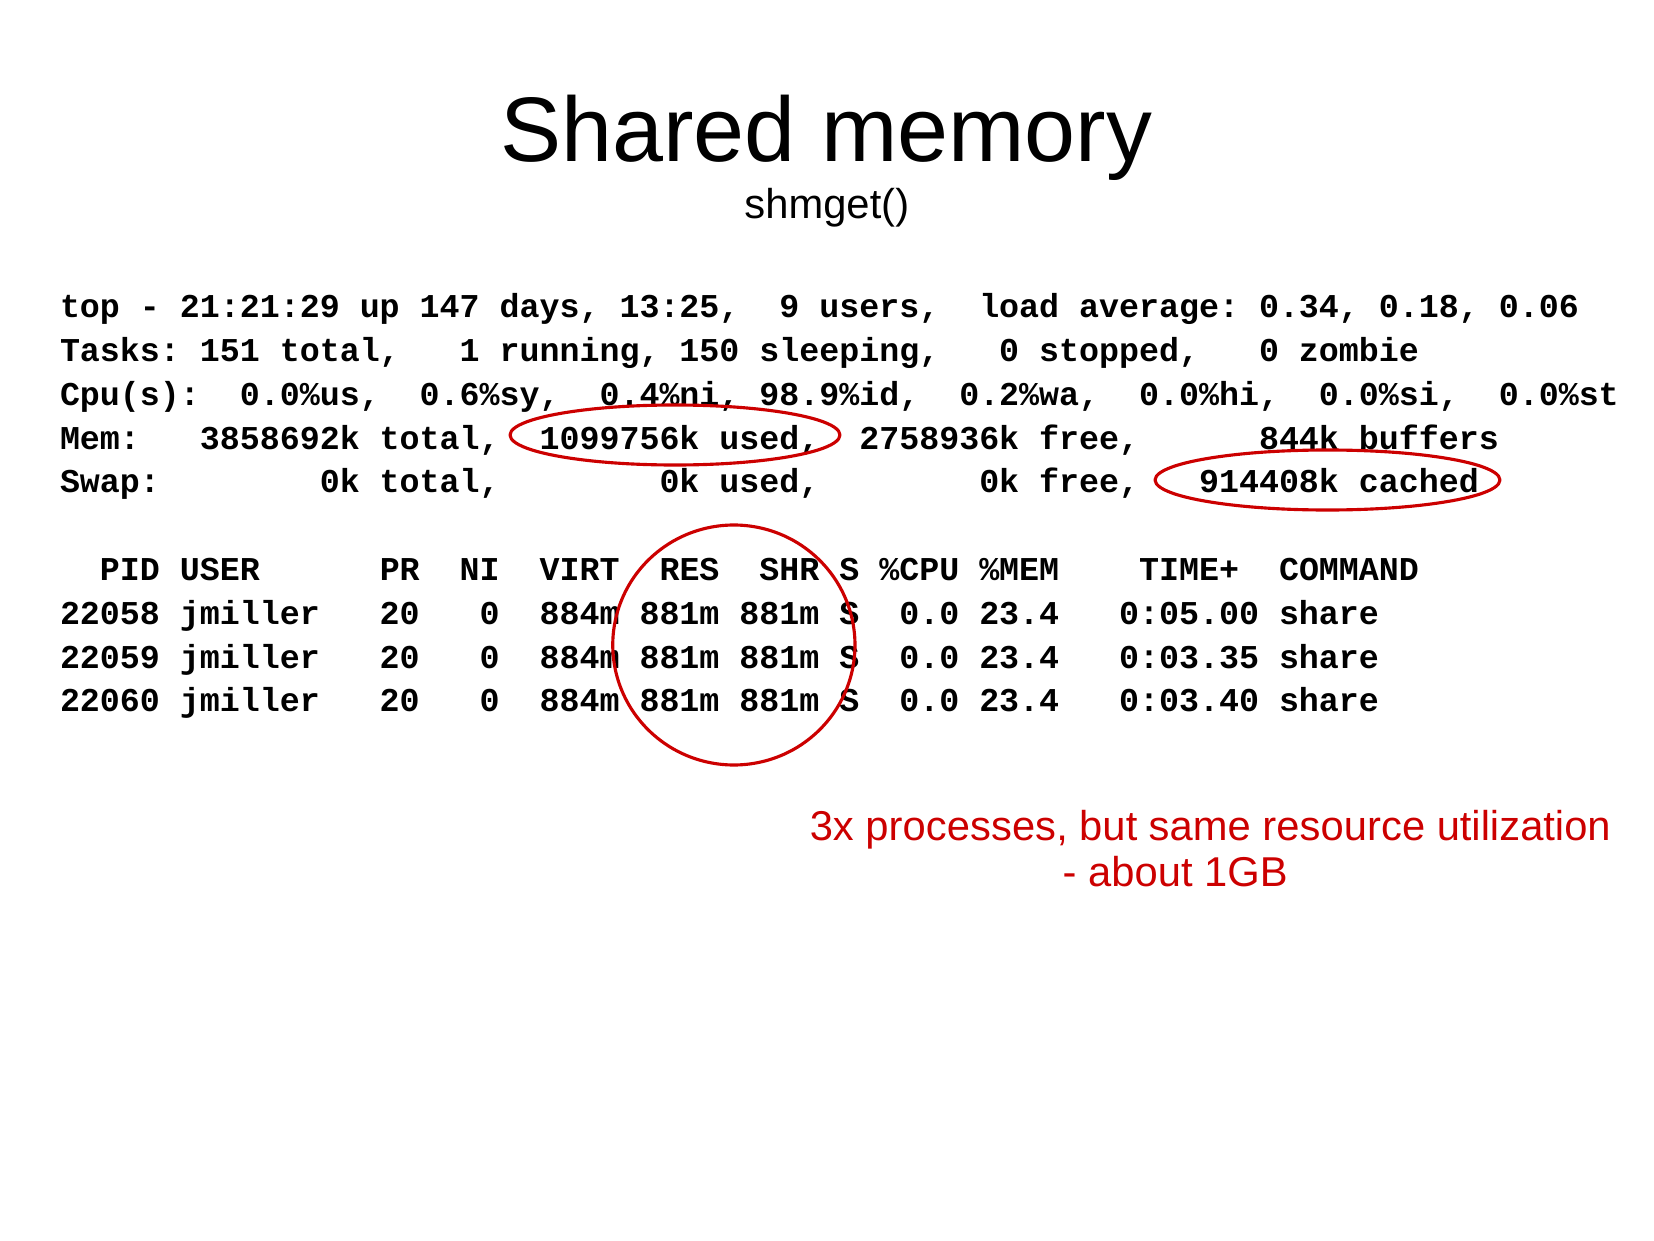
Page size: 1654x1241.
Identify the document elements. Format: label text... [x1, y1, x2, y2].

title Shared memory shmget() [82, 49, 1571, 257]
text_box 3x processes, but same resource utilization - about 1GB [795, 795, 1626, 904]
list top - 21:21:29 up 147 days, 13:25, 9 users, load average: 0.34, 0.18, 0.06 Tasks: 151 total, 1 running, 150 sleeping, 0 stopped, 0 zombie Cpu(s): 0.0%us, 0.6%sy, 0.4%ni, 98.9%id, 0.2%wa, 0.0%hi, 0.0%si, 0.0%st Mem: 3858692k total, 1099756k used, 2758936k free, 844k buffers Swap: 0k total, 0k used, 0k free, 914408k cached PID USER PR NI VIRT RES SHR S %CPU %MEM TIME+ COMMAND 22058 jmiller 20 0 884m 881m 881m S 0.0 23.4 0:05.00 share 22059 jmiller 20 0 884m 881m 881m S 0.0 23.4 0:03.35 share 22060 jmiller 20 0 884m 881m 881m S 0.0 23.4 0:03.40 share [615, 527, 853, 720]
list top - 21:21:29 up 147 days, 13:25, 9 users, load average: 0.34, 0.18, 0.06 Tasks: 151 total, 1 running, 150 sleeping, 0 stopped, 0 zombie Cpu(s): 0.0%us, 0.6%sy, 0.4%ni, 98.9%id, 0.2%wa, 0.0%hi, 0.0%si, 0.0%st Mem: 3858692k total, 1099756k used, 2758936k free, 844k buffers Swap: 0k total, 0k used, 0k free, 914408k cached PID USER PR NI VIRT RES SHR S %CPU %MEM TIME+ COMMAND 22058 jmiller 20 0 884m 881m 881m S 0.0 23.4 0:05.00 share 22059 jmiller 20 0 884m 881m 881m S 0.0 23.4 0:03.35 share 22060 jmiller 20 0 884m 881m 881m S 0.0 23.4 0:03.40 share [60, 290, 1636, 720]
